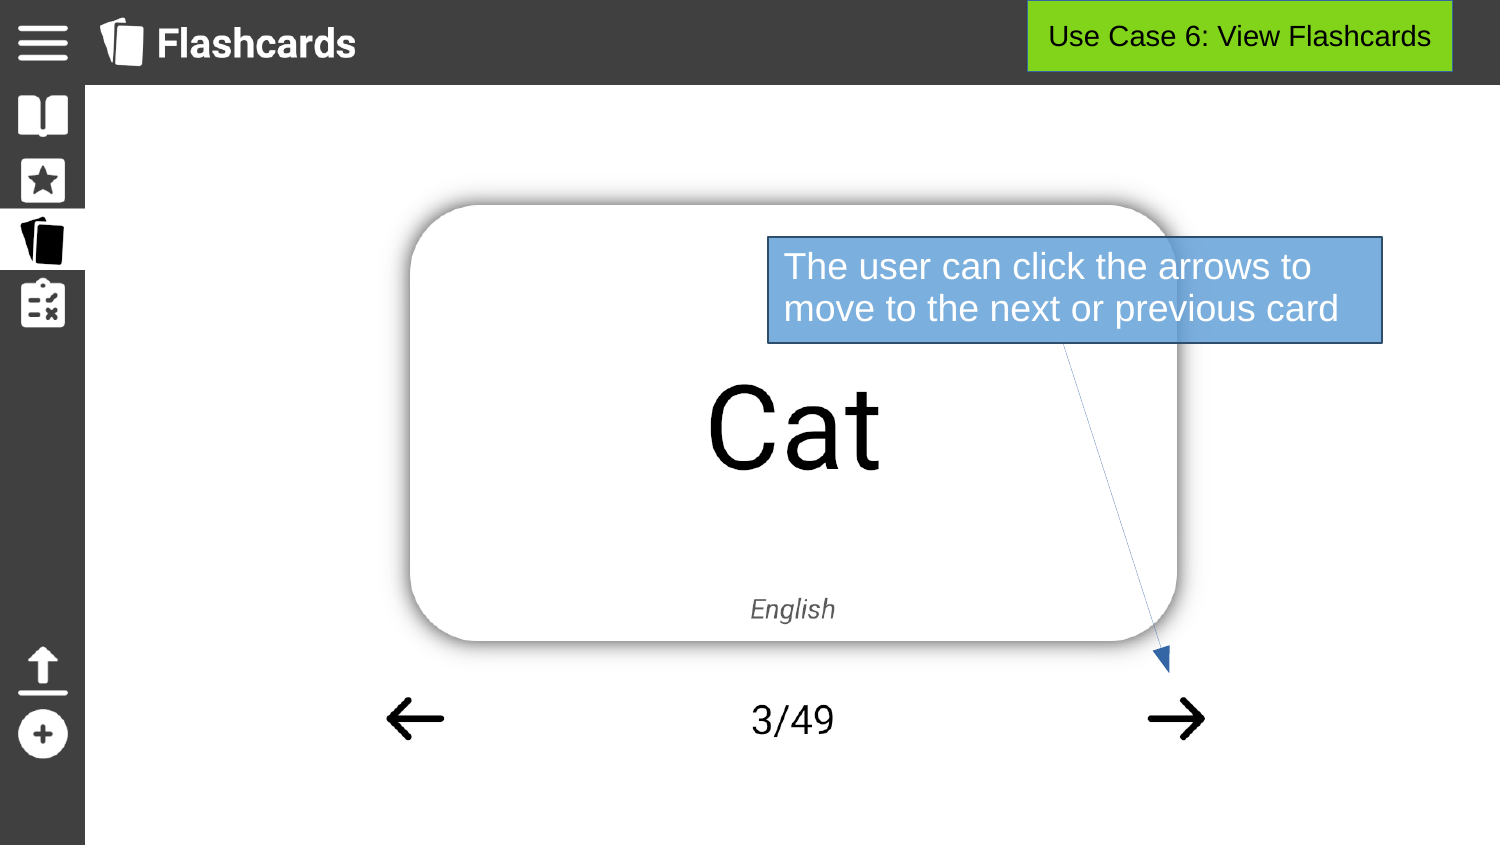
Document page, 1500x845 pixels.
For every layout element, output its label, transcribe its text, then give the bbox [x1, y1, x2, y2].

picture [0, 0, 1500, 845]
text_box The user can click the arrows to move to the next or previous card [767, 236, 1382, 344]
text_box Use Case 6: View Flashcards [1027, 0, 1453, 72]
